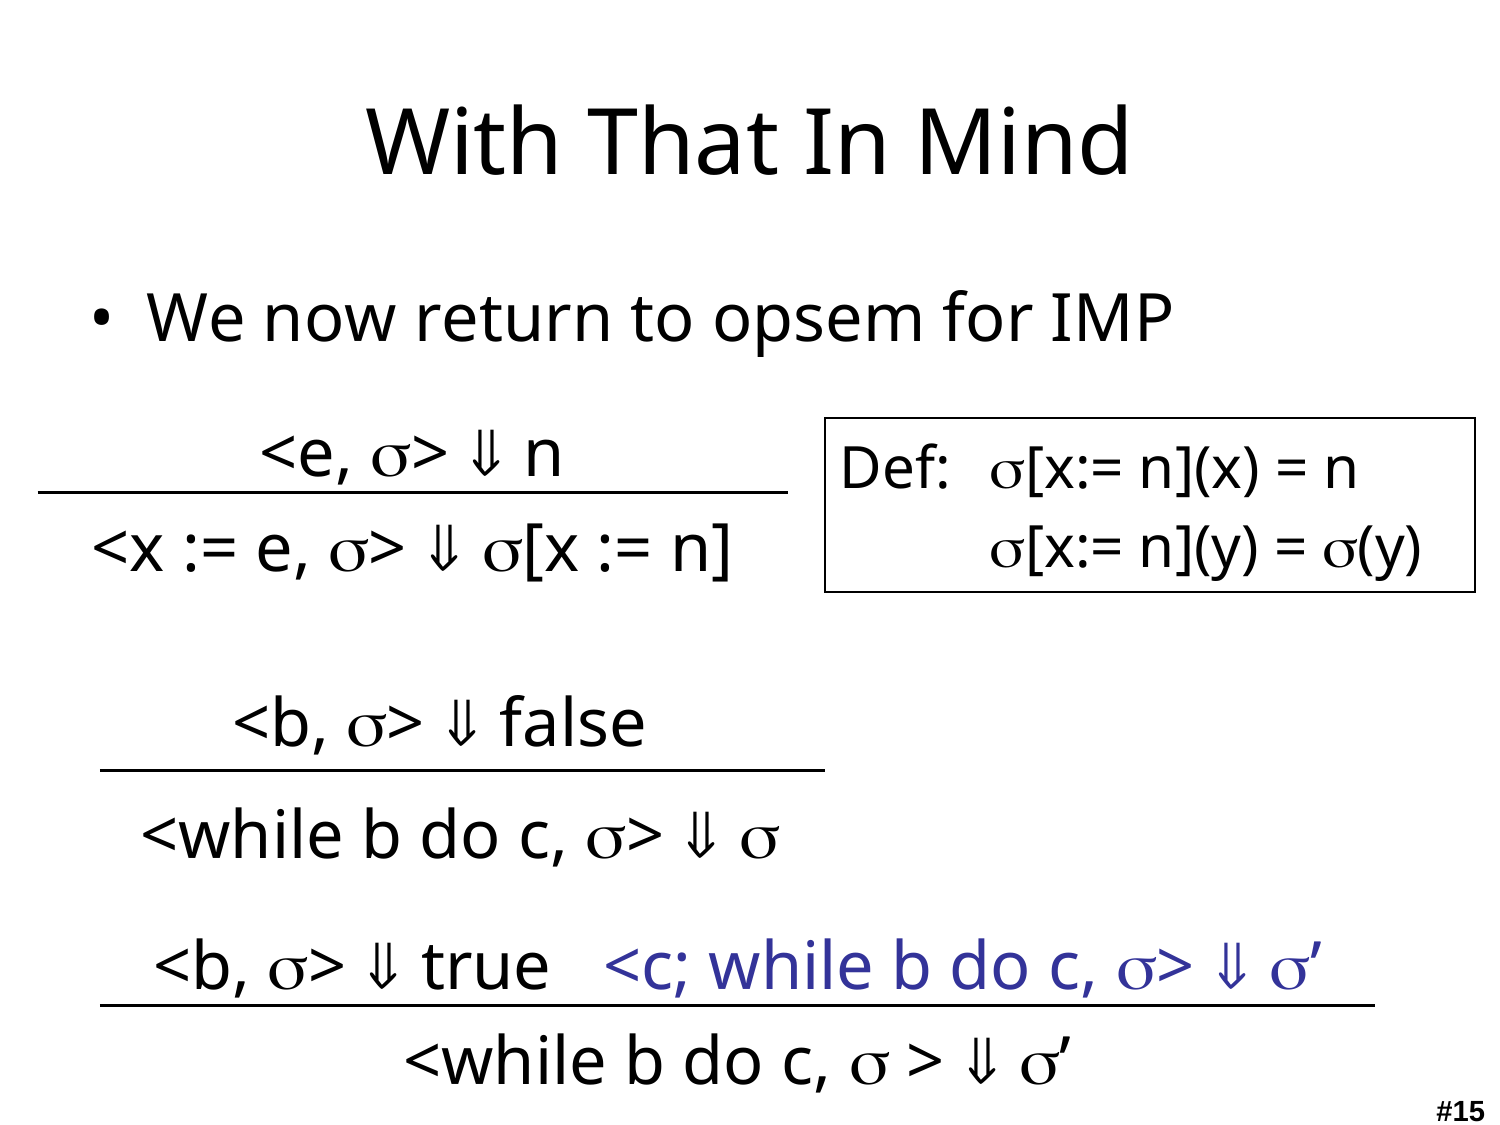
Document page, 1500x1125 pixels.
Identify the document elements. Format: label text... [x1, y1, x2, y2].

title With That In Mind [75, 45, 1426, 233]
text_box <while b do c,  >  ’ [99, 1006, 1375, 1100]
text_box <x := e, >  [x := n] [37, 493, 788, 588]
list We now return to opsem for IMP [75, 262, 1426, 1006]
text_box <e, >  n [37, 397, 788, 491]
text_box <b, >  true <c; while b do c, >  ’ [99, 910, 1375, 1004]
text_box <b, >  false [217, 667, 663, 774]
text_box Def: [x:= n](x) = n [x:= n](y) = (y) [824, 418, 1476, 593]
text_box <while b do c, >   [125, 779, 795, 887]
